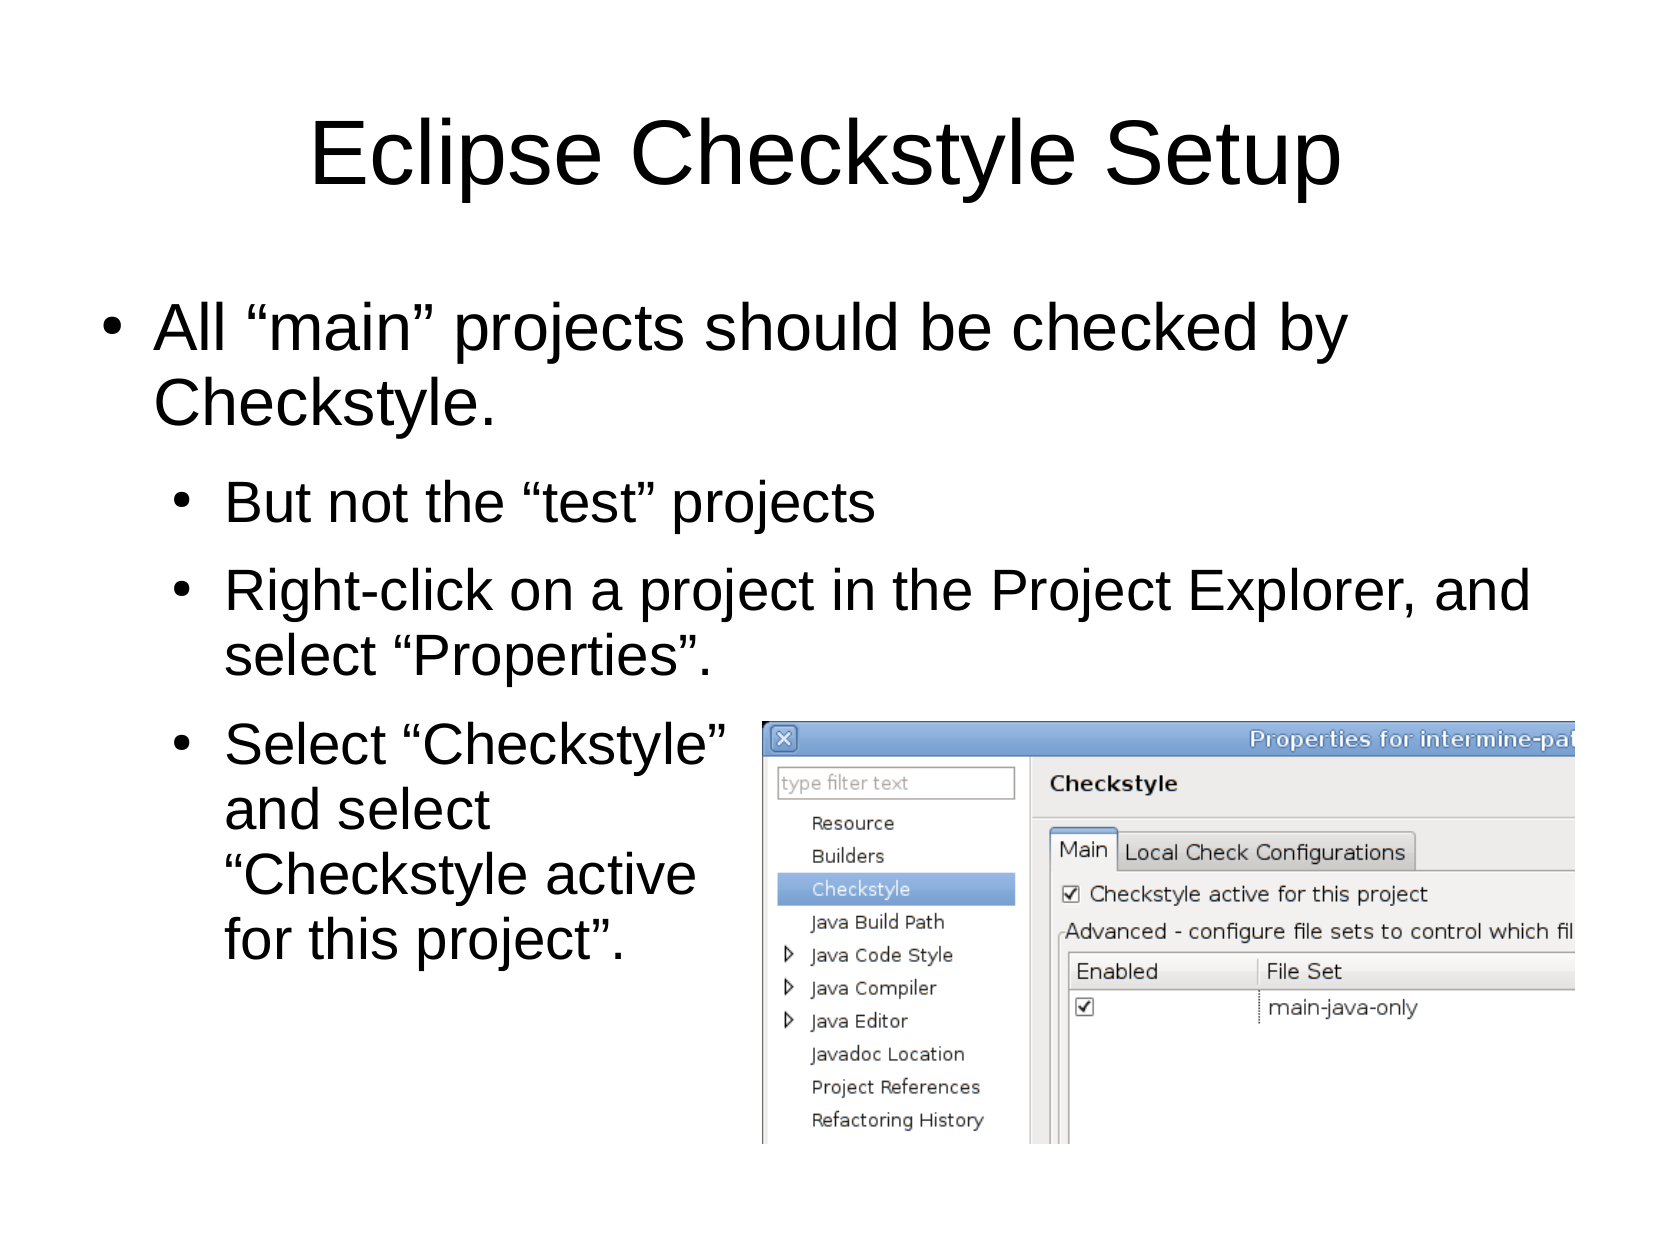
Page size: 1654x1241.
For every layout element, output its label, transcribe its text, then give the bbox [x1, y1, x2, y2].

list All “main” projects should be checked by Checkstyle. But not the “test” projects Right-click on a project in the Project Explorer, and select “Properties”. Select “Checkstyle” and select “Checkstyle active for this project”. [82, 290, 1571, 1109]
title Eclipse Checkstyle Setup [82, 56, 1571, 250]
picture [762, 721, 1575, 1144]
